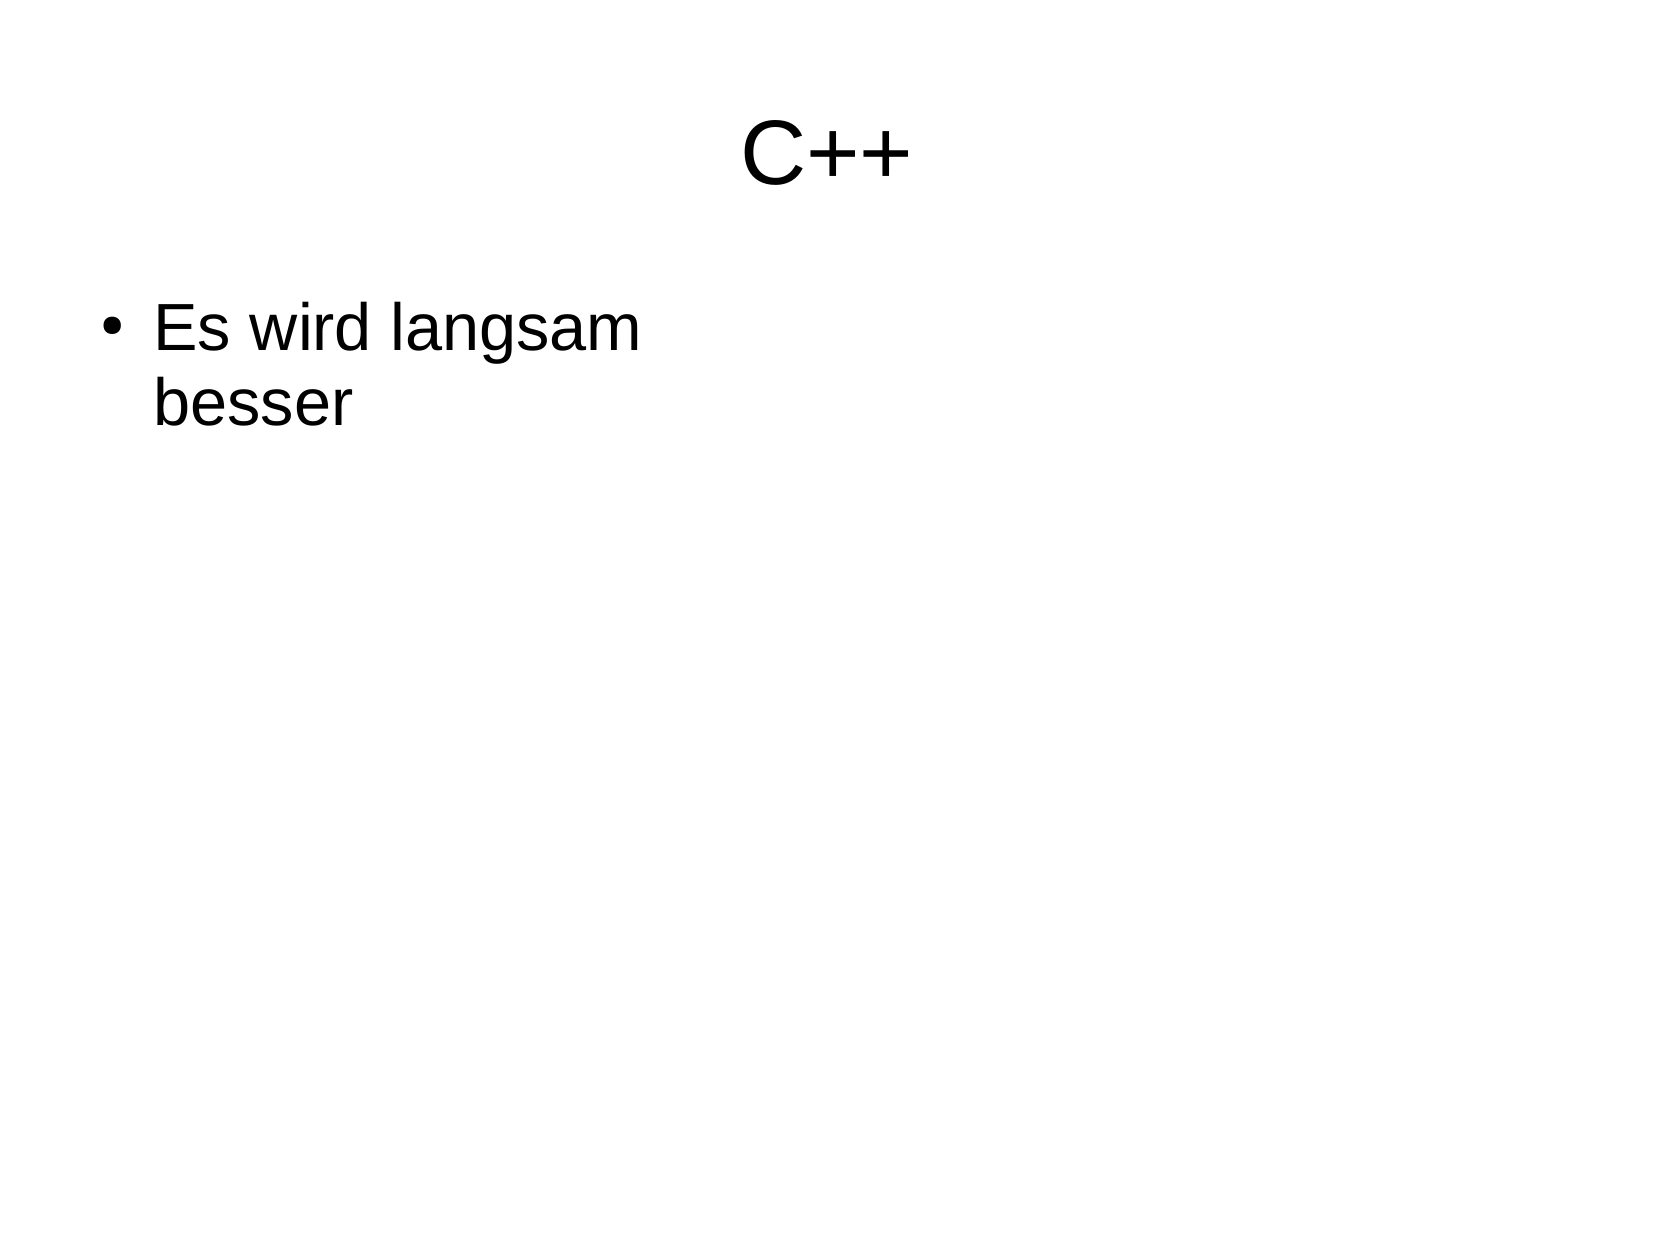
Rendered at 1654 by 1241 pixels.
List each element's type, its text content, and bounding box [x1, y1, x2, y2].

title C++ [82, 49, 1571, 257]
list Es wird langsam besser [82, 290, 809, 1010]
